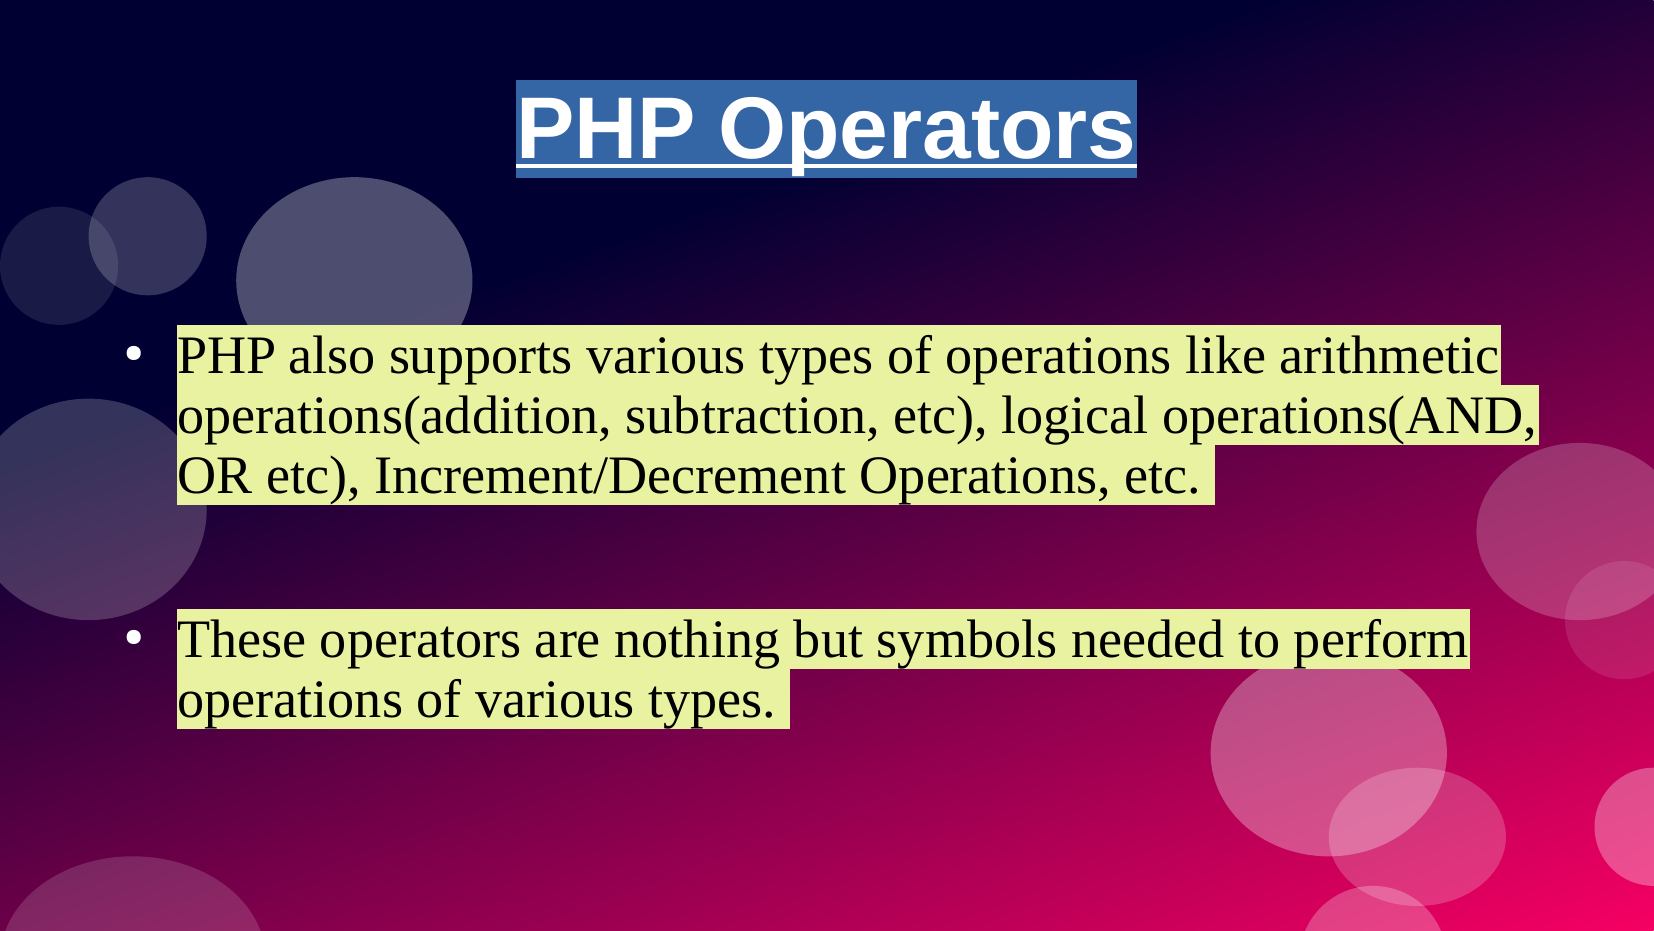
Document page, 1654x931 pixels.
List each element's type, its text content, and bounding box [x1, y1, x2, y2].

list PHP also supports various types of operations like arithmetic operations(addition, subtraction, etc), logical operations(AND, OR etc), Increment/Decrement Operations, etc. These operators are nothing but symbols needed to perform operations of various types. [106, 324, 1595, 817]
title PHP Operators [88, 50, 1565, 207]
